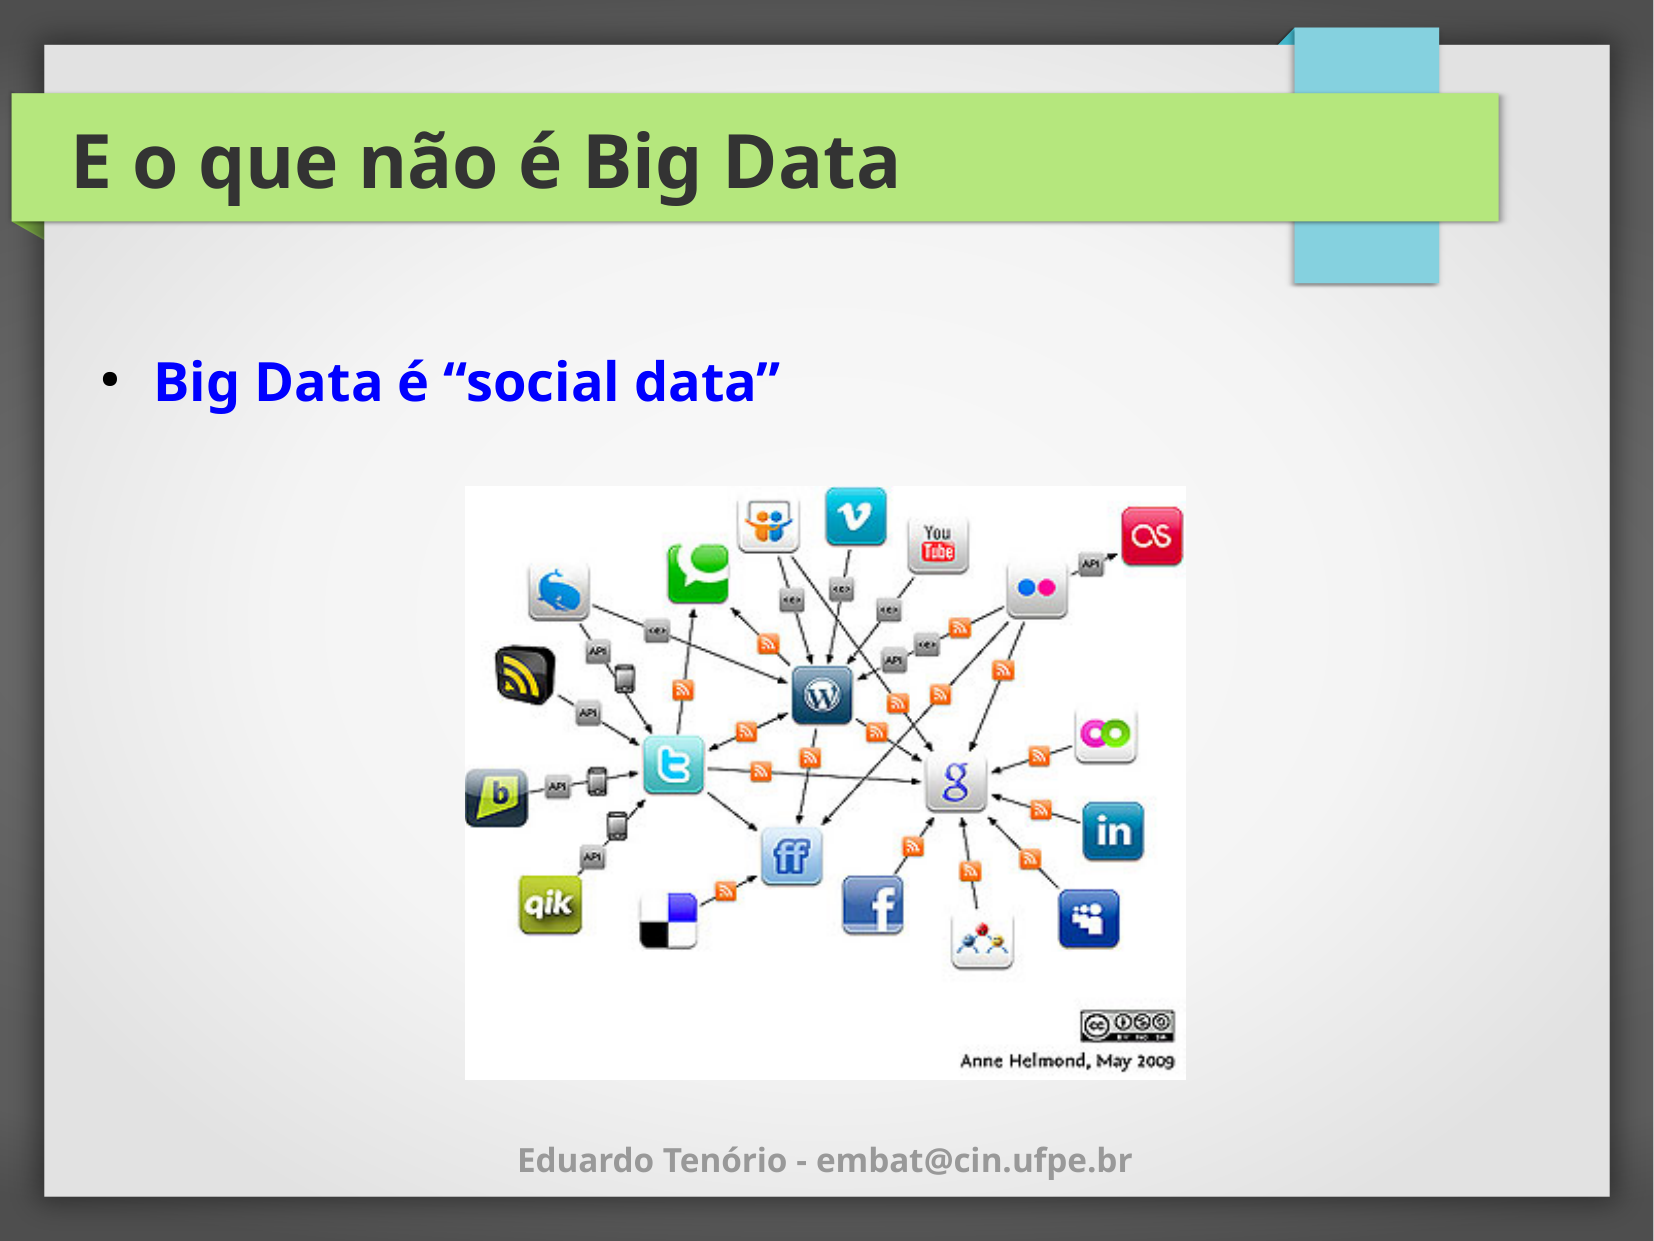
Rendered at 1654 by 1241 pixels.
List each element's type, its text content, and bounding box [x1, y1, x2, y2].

list Big Data é “social data” [82, 343, 1538, 687]
picture [0, 0, 1654, 1241]
title E o que não é Big Data [70, 97, 1229, 221]
text_box Eduardo Tenório - embat@cin.ufpe.br [45, 1130, 1606, 1201]
